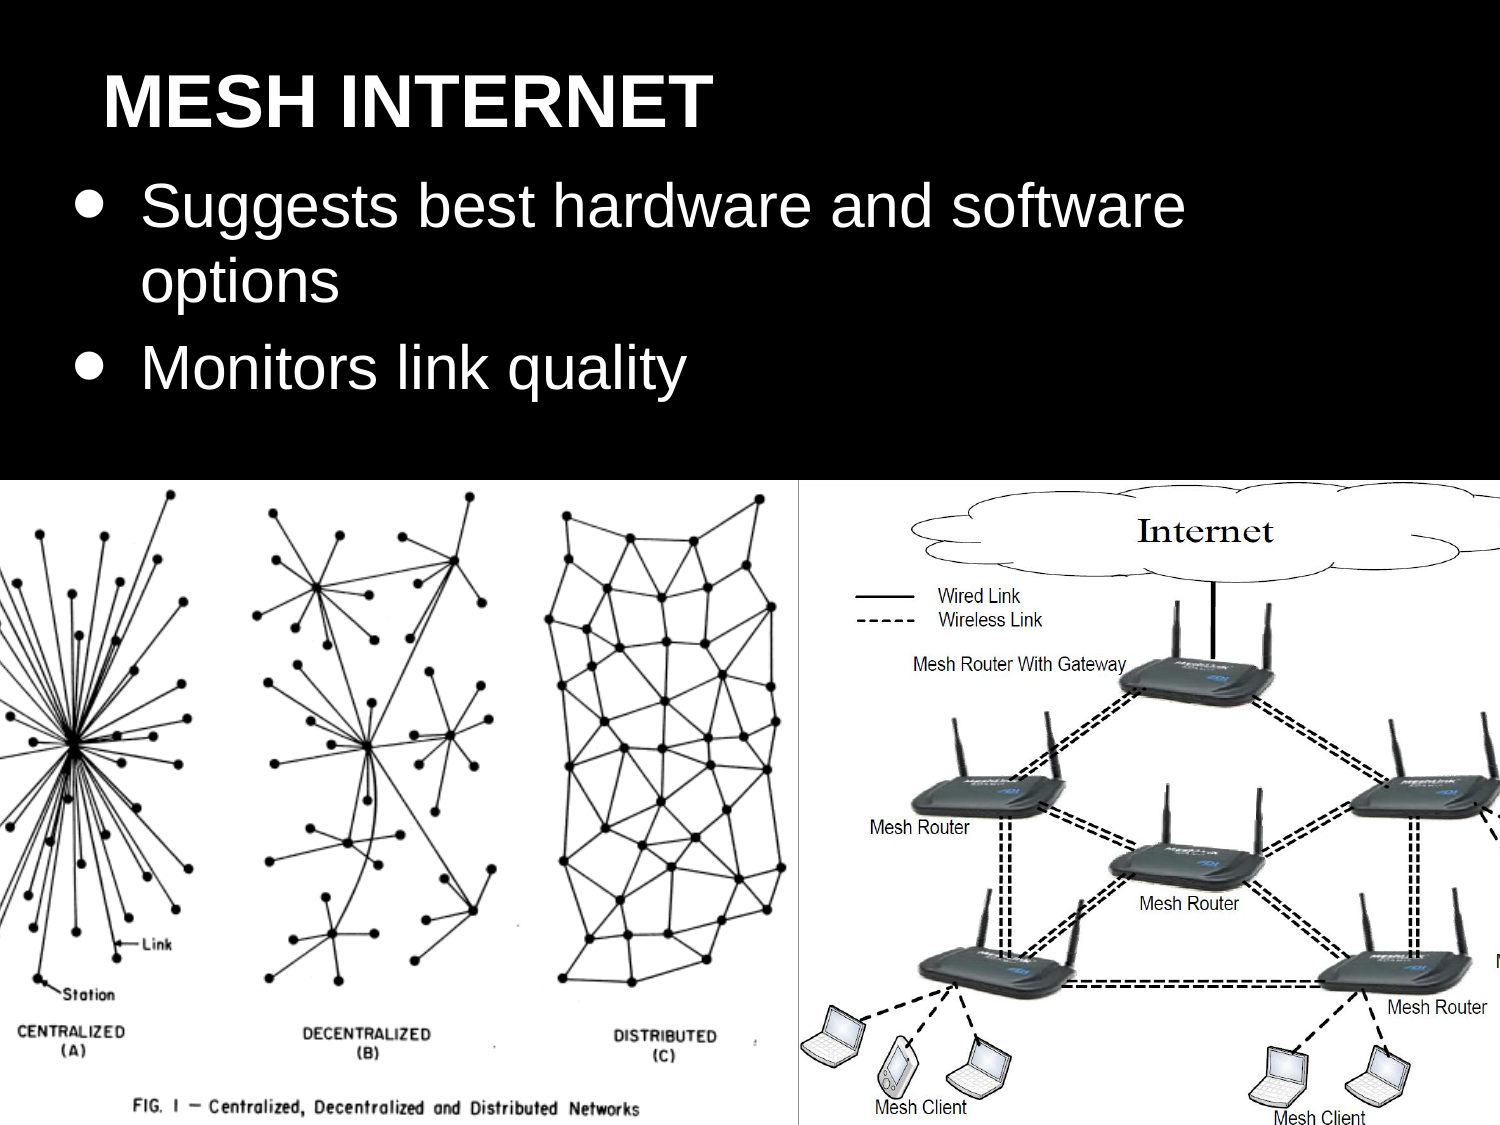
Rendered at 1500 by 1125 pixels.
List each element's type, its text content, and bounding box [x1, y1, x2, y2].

title MESH INTERNET [50, 0, 1400, 149]
list Suggests best hardware and software options Monitors link quality [50, 149, 1400, 479]
text_box [0, 479, 1500, 1125]
